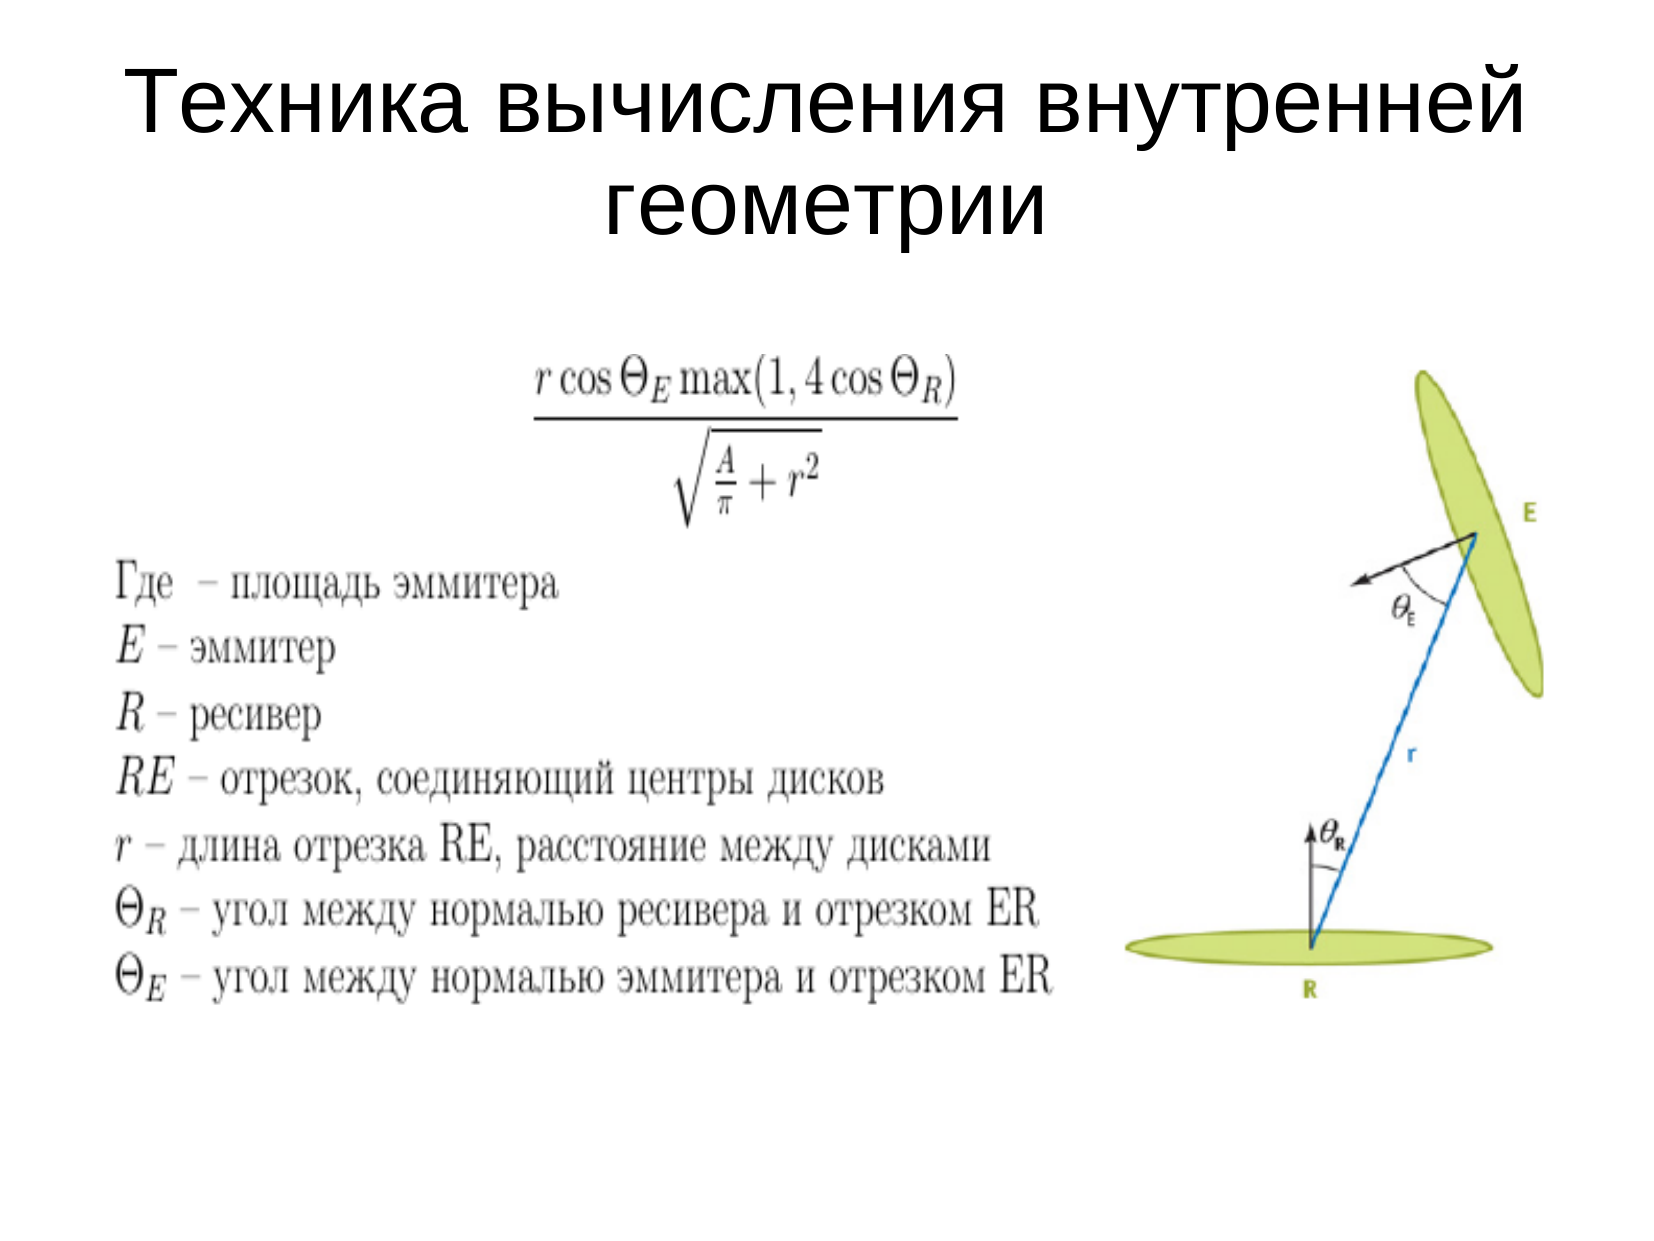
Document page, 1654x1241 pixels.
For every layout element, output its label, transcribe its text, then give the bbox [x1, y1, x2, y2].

title Техника вычисления внутренней геометрии [82, 49, 1571, 257]
picture [1096, 360, 1583, 1016]
picture [106, 354, 1063, 1040]
